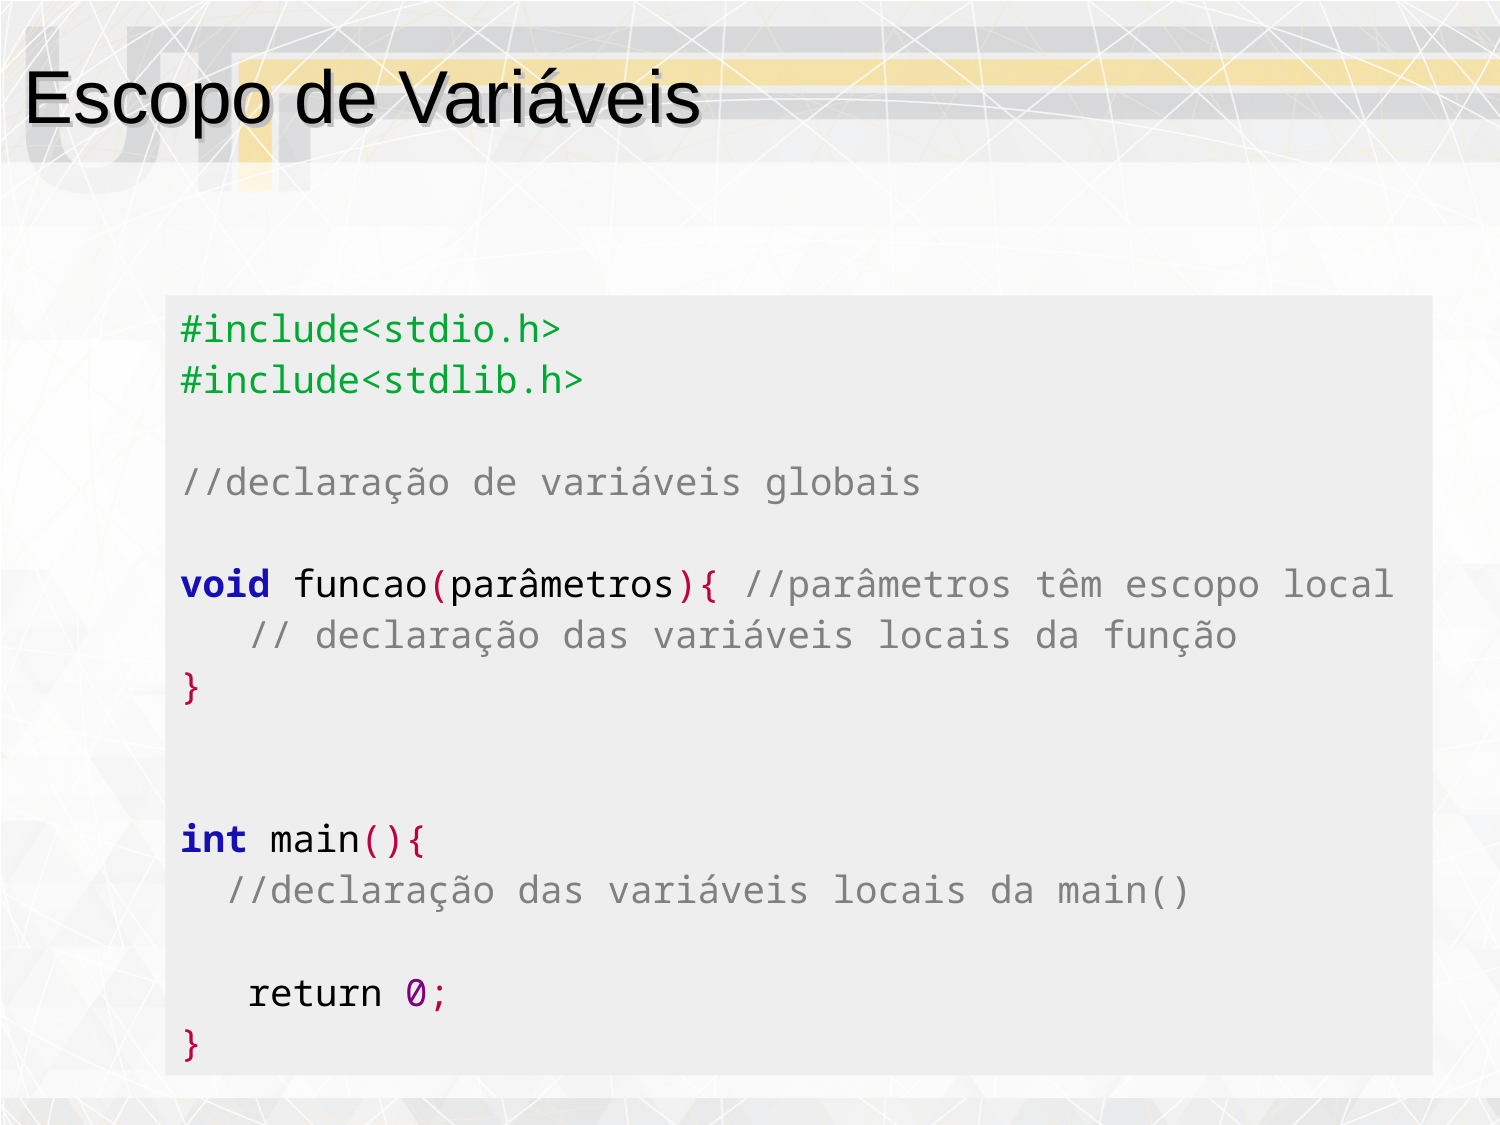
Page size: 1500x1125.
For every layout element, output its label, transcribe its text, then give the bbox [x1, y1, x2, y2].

text_box #include<stdio.h> #include<stdlib.h> //declaração de variáveis globais void funcao(parâmetros){ //parâmetros têm escopo local // declaração das variáveis locais da função } int main(){ //declaração das variáveis locais da main() return 0; } [165, 295, 1323, 873]
title Escopo de Variáveis [23, 18, 1489, 178]
